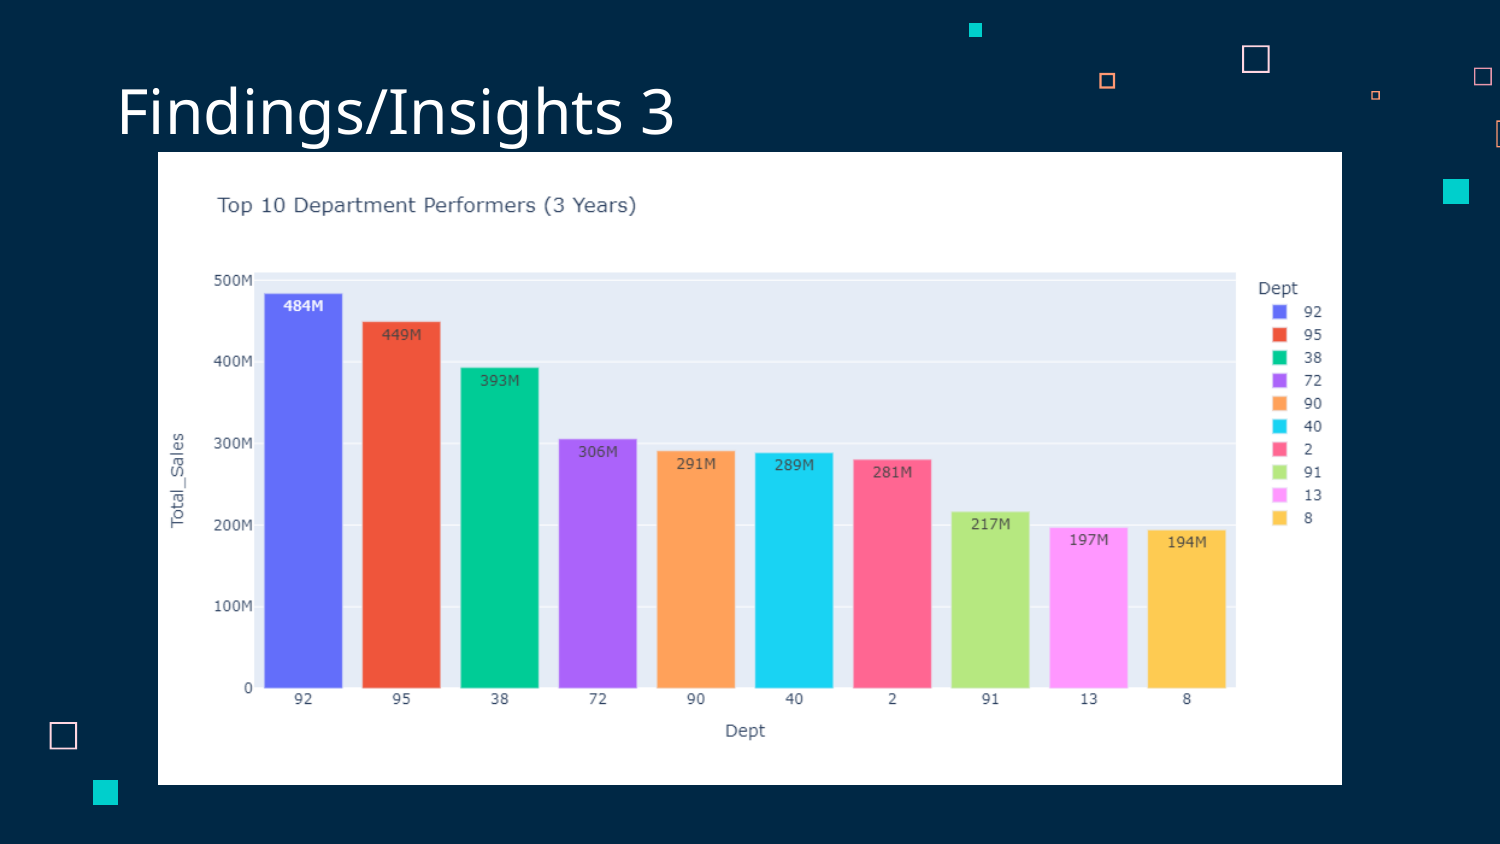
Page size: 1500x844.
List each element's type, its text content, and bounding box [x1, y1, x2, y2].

title Findings/Insights 3 [101, 67, 878, 163]
picture [158, 152, 1342, 785]
